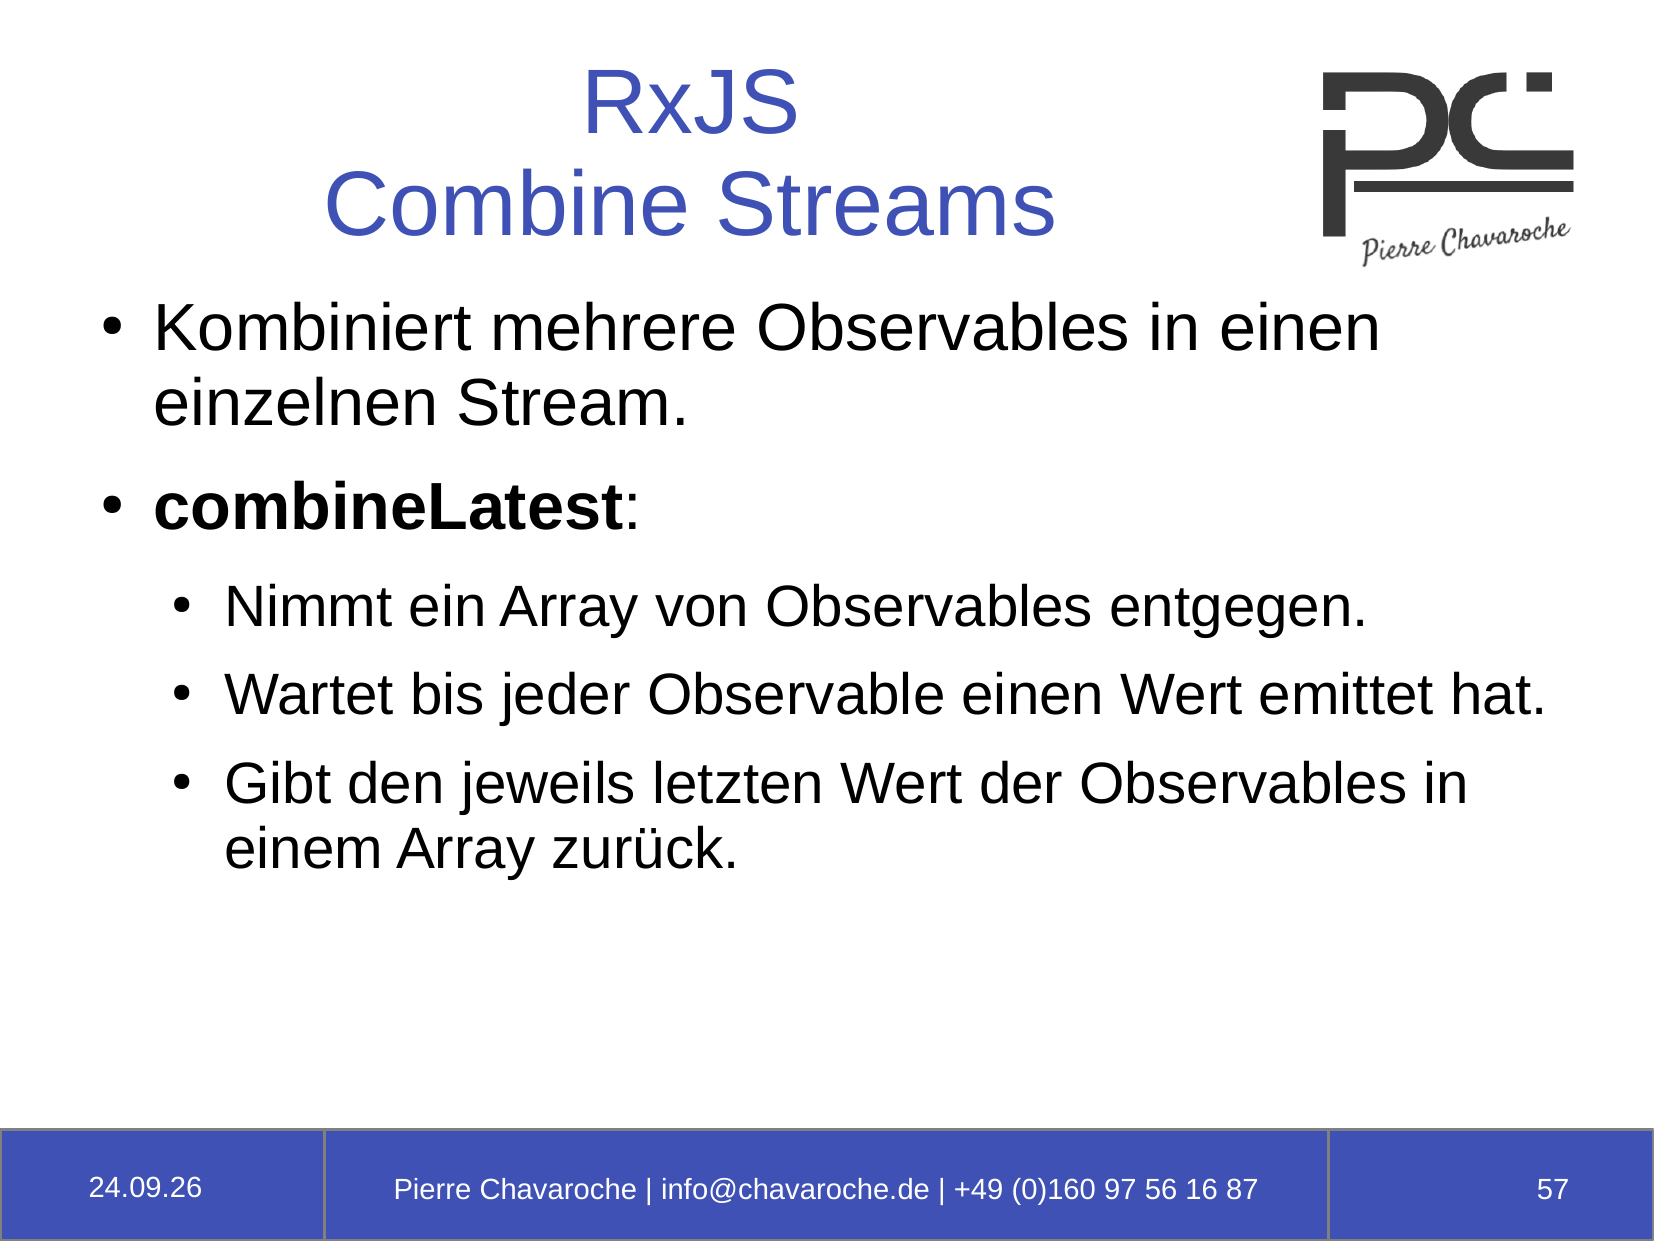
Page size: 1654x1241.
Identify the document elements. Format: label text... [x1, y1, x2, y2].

picture [1307, 29, 1589, 311]
list Kombiniert mehrere Observables in einen einzelnen Stream. combineLatest: Nimmt ein Array von Observables entgegen. Wartet bis jeder Observable einen Wert emittet hat. Gibt den jeweils letzten Wert der Observables in einem Array zurück. [82, 290, 1571, 1109]
title RxJS Combine Streams [82, 49, 1300, 257]
